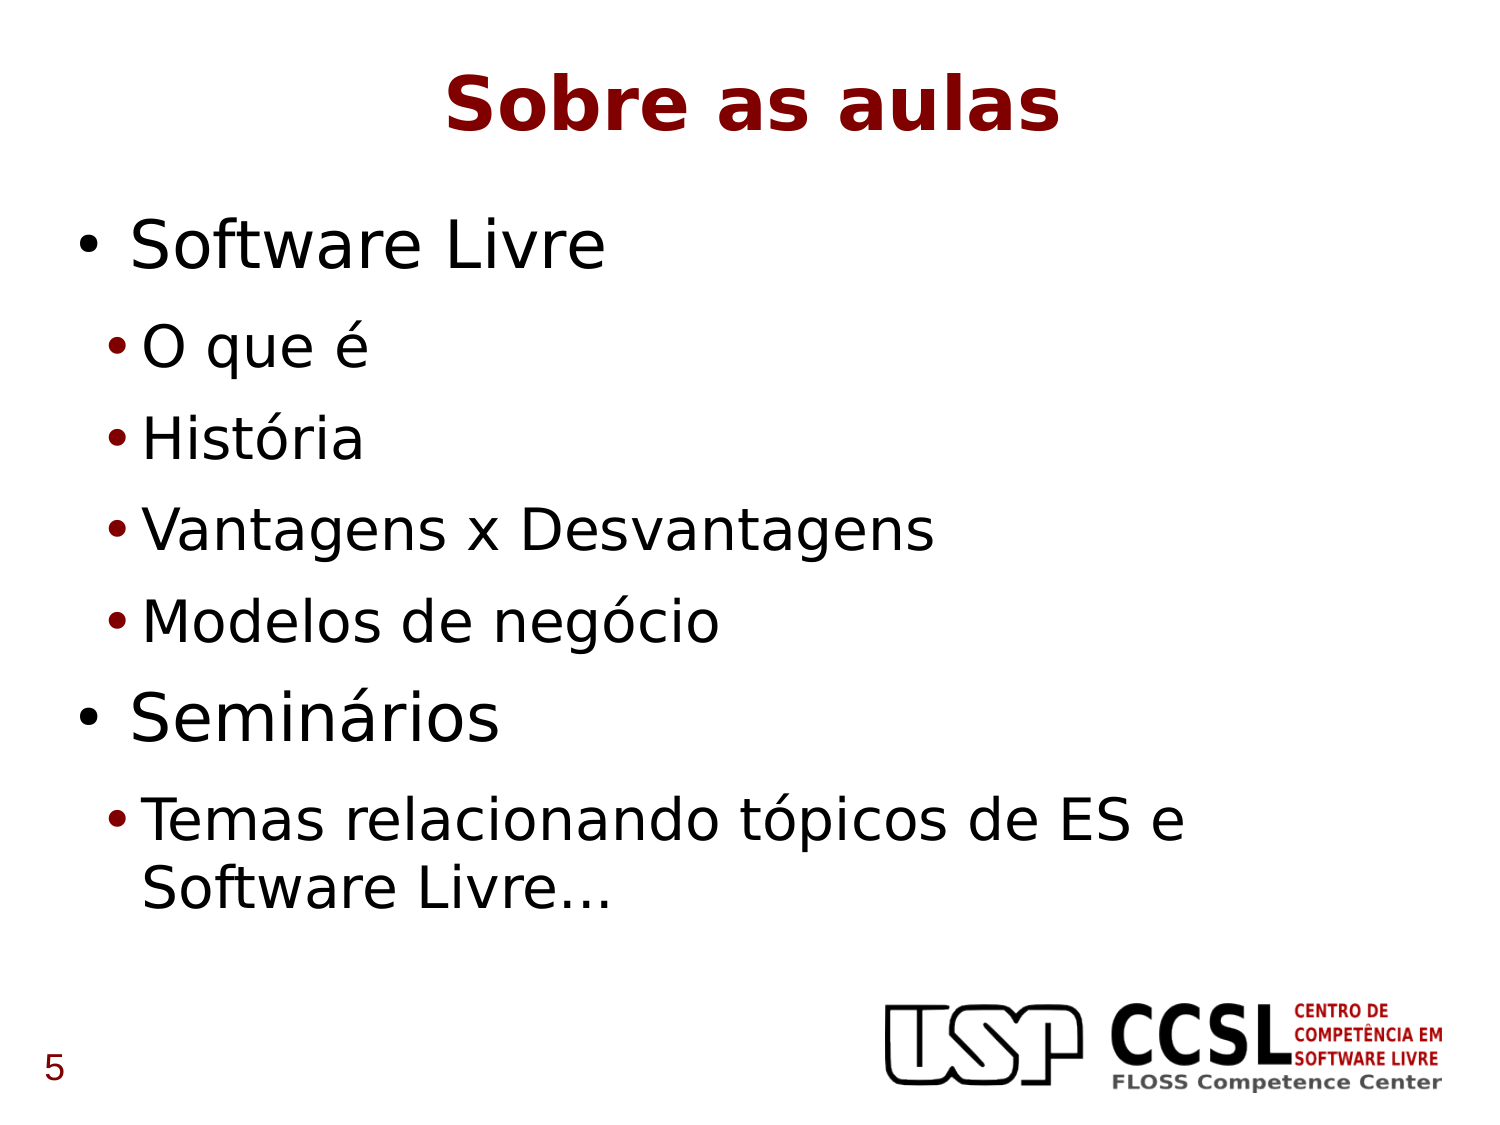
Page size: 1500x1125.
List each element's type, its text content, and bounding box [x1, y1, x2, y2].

title Sobre as aulas [59, 29, 1447, 180]
list Software Livre O que é História Vantagens x Desvantagens Modelos de negócio Seminários Temas relacionando tópicos de ES e Software Livre... [59, 206, 1447, 950]
picture [885, 1003, 1442, 1093]
